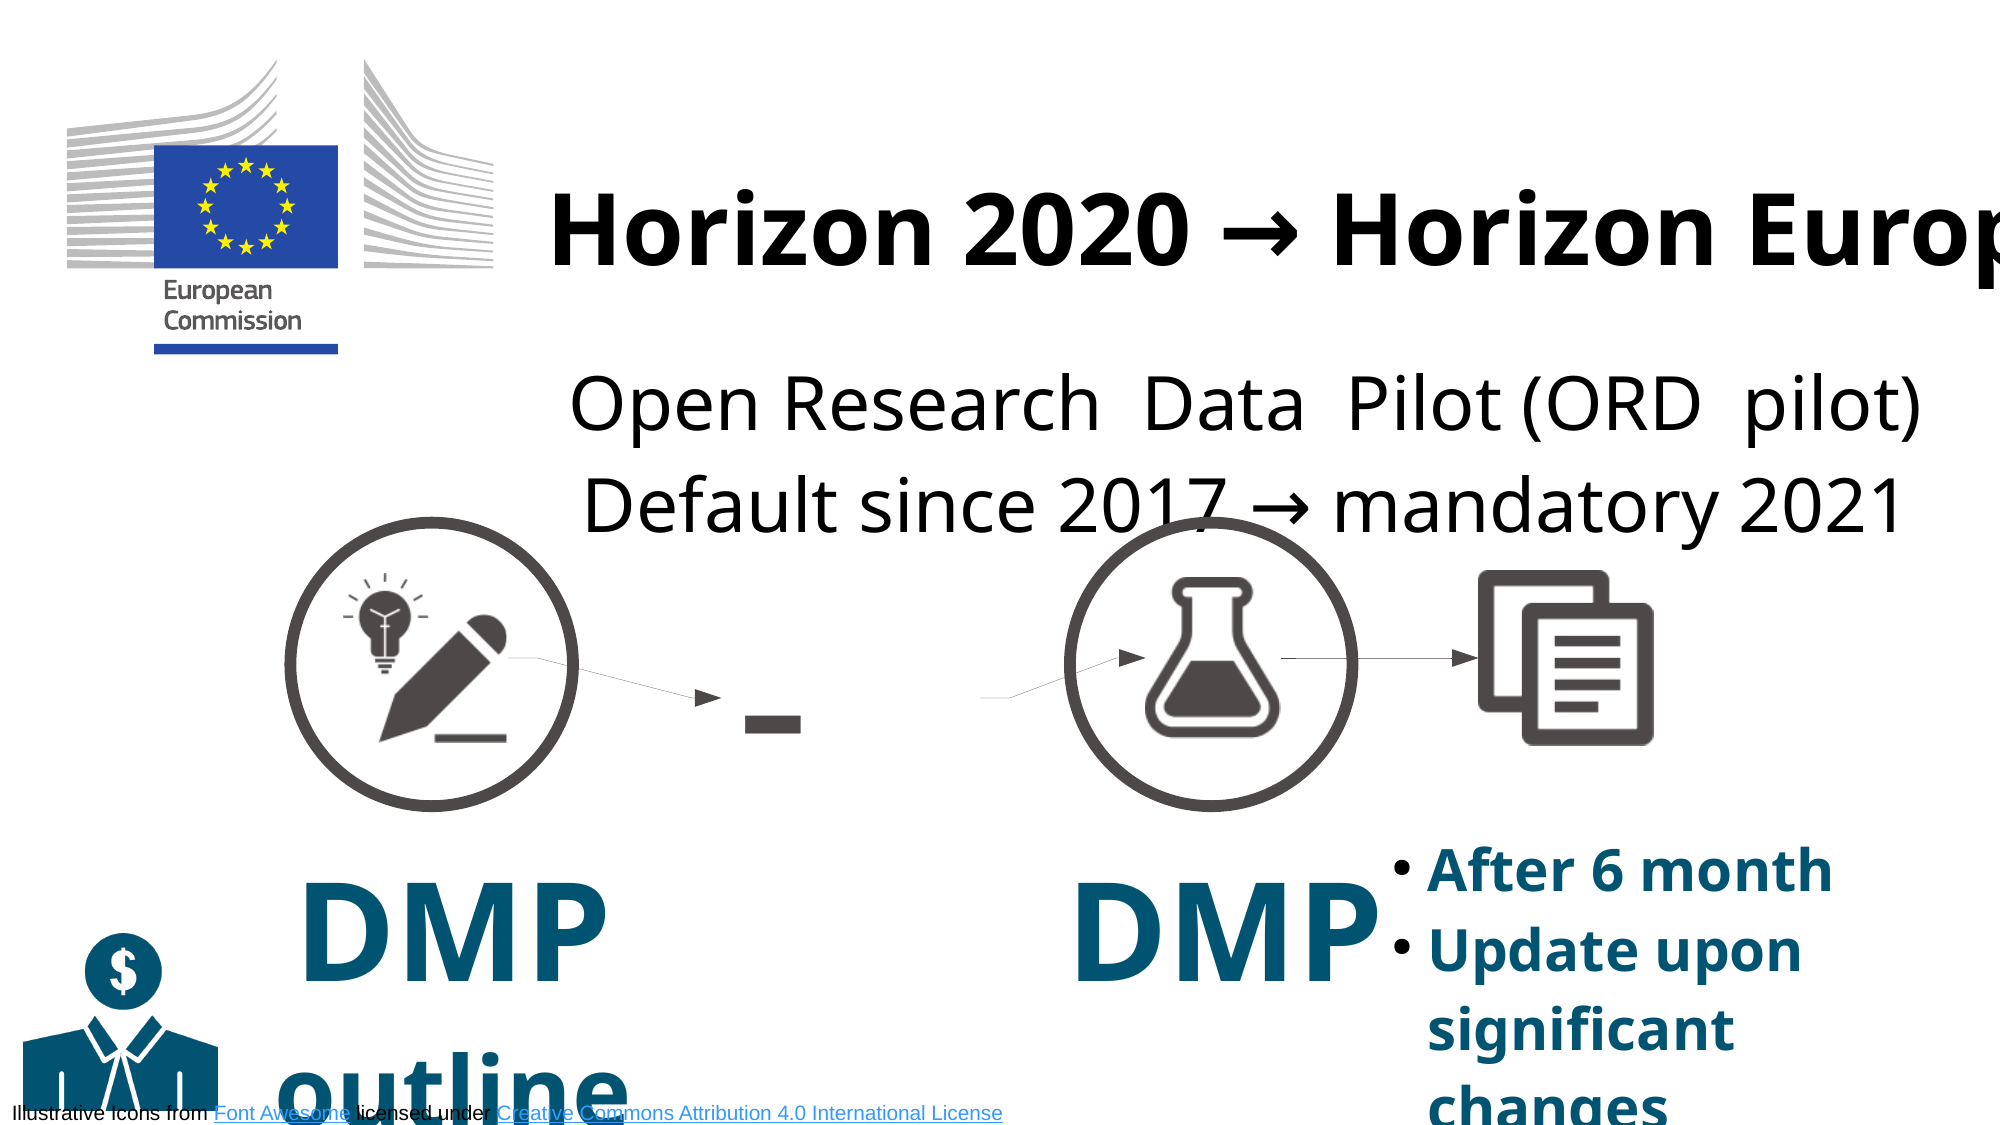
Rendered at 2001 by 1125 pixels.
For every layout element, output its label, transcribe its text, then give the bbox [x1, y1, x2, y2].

text_box DMP outline [259, 826, 594, 1059]
picture [343, 573, 508, 743]
text_box Horizon 2020 → Horizon Europe [531, 151, 1917, 267]
picture [66, 59, 494, 355]
picture [1478, 570, 1654, 746]
picture [111, 948, 136, 995]
picture [1145, 577, 1281, 739]
picture [23, 933, 218, 1059]
text_box After 6 month Update upon significant changes [1376, 822, 1965, 1012]
text_box - [721, 534, 981, 782]
text_box Illustrative Icons from Font Awesome licensed under Creative Commons Attribution 4.0 International License [0, 1059, 1651, 1125]
text_box Open Research Data Pilot (ORD pilot) Default since 2017 → mandatory 2021 [554, 342, 1784, 508]
text_box DMP [1051, 826, 1372, 1059]
